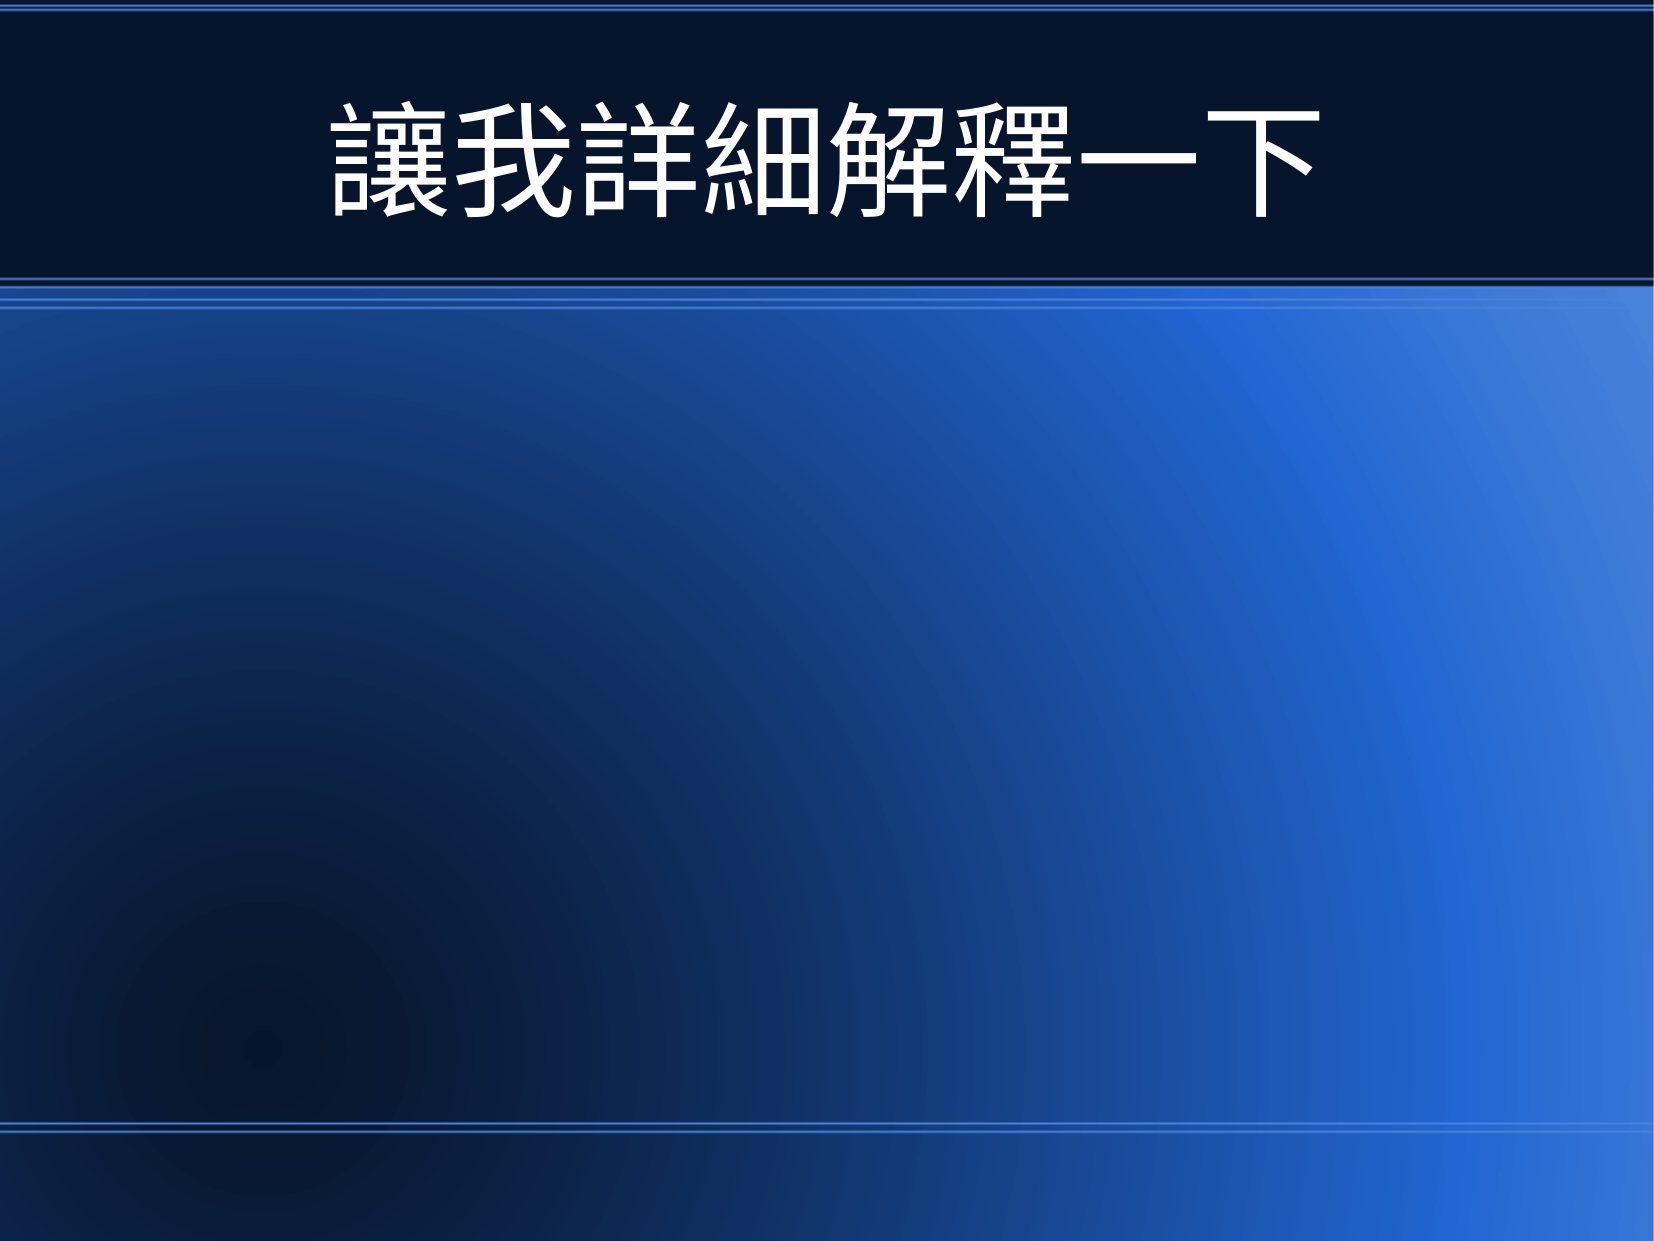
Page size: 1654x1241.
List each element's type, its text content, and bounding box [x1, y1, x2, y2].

picture [0, 0, 1654, 1241]
title 讓我詳細解釋一下 [82, 49, 1571, 257]
